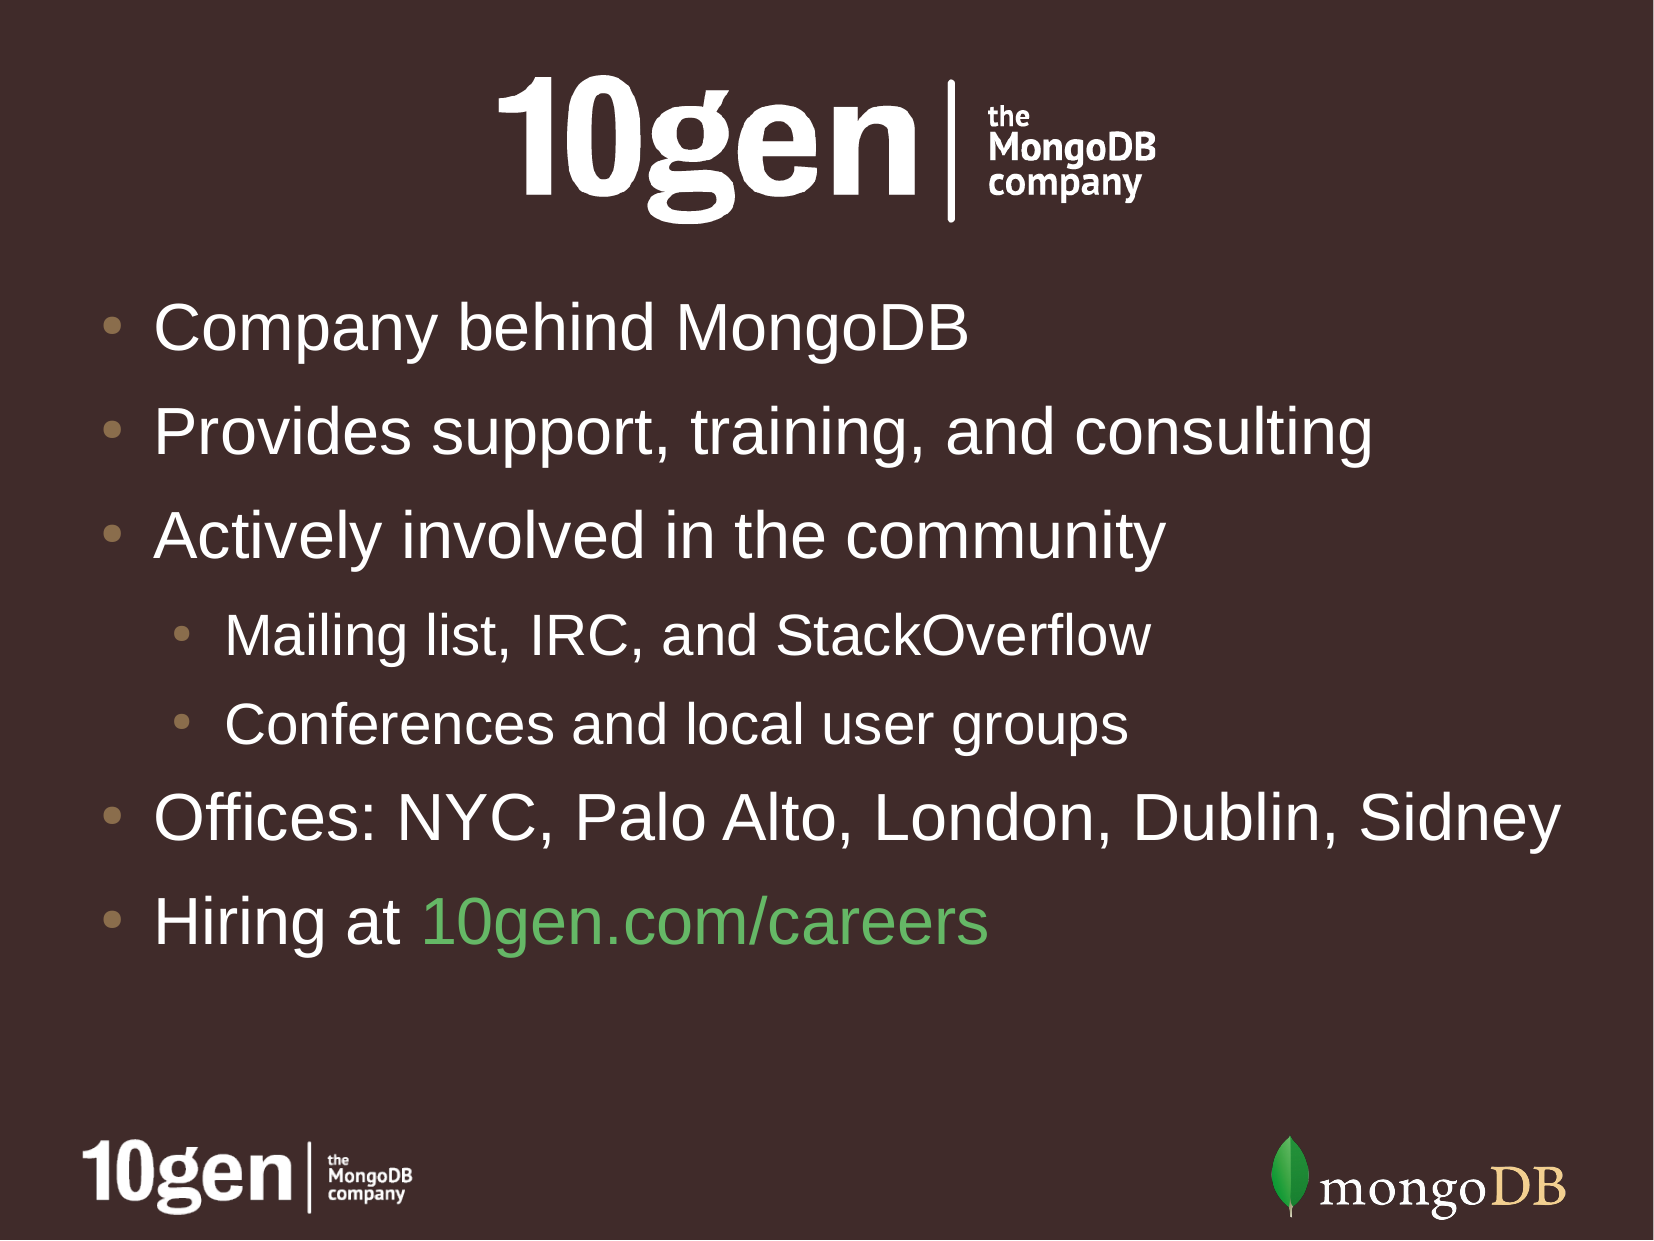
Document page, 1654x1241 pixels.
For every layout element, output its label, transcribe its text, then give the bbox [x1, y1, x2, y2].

picture [82, 1139, 413, 1215]
picture [496, 74, 1156, 226]
list Company behind MongoDB Provides support, training, and consulting Actively involved in the community Mailing list, IRC, and StackOverflow Conferences and local user groups Offices: NYC, Palo Alto, London, Dublin, Sidney Hiring at 10gen.com/careers [82, 290, 1571, 1010]
picture [1260, 1124, 1576, 1230]
